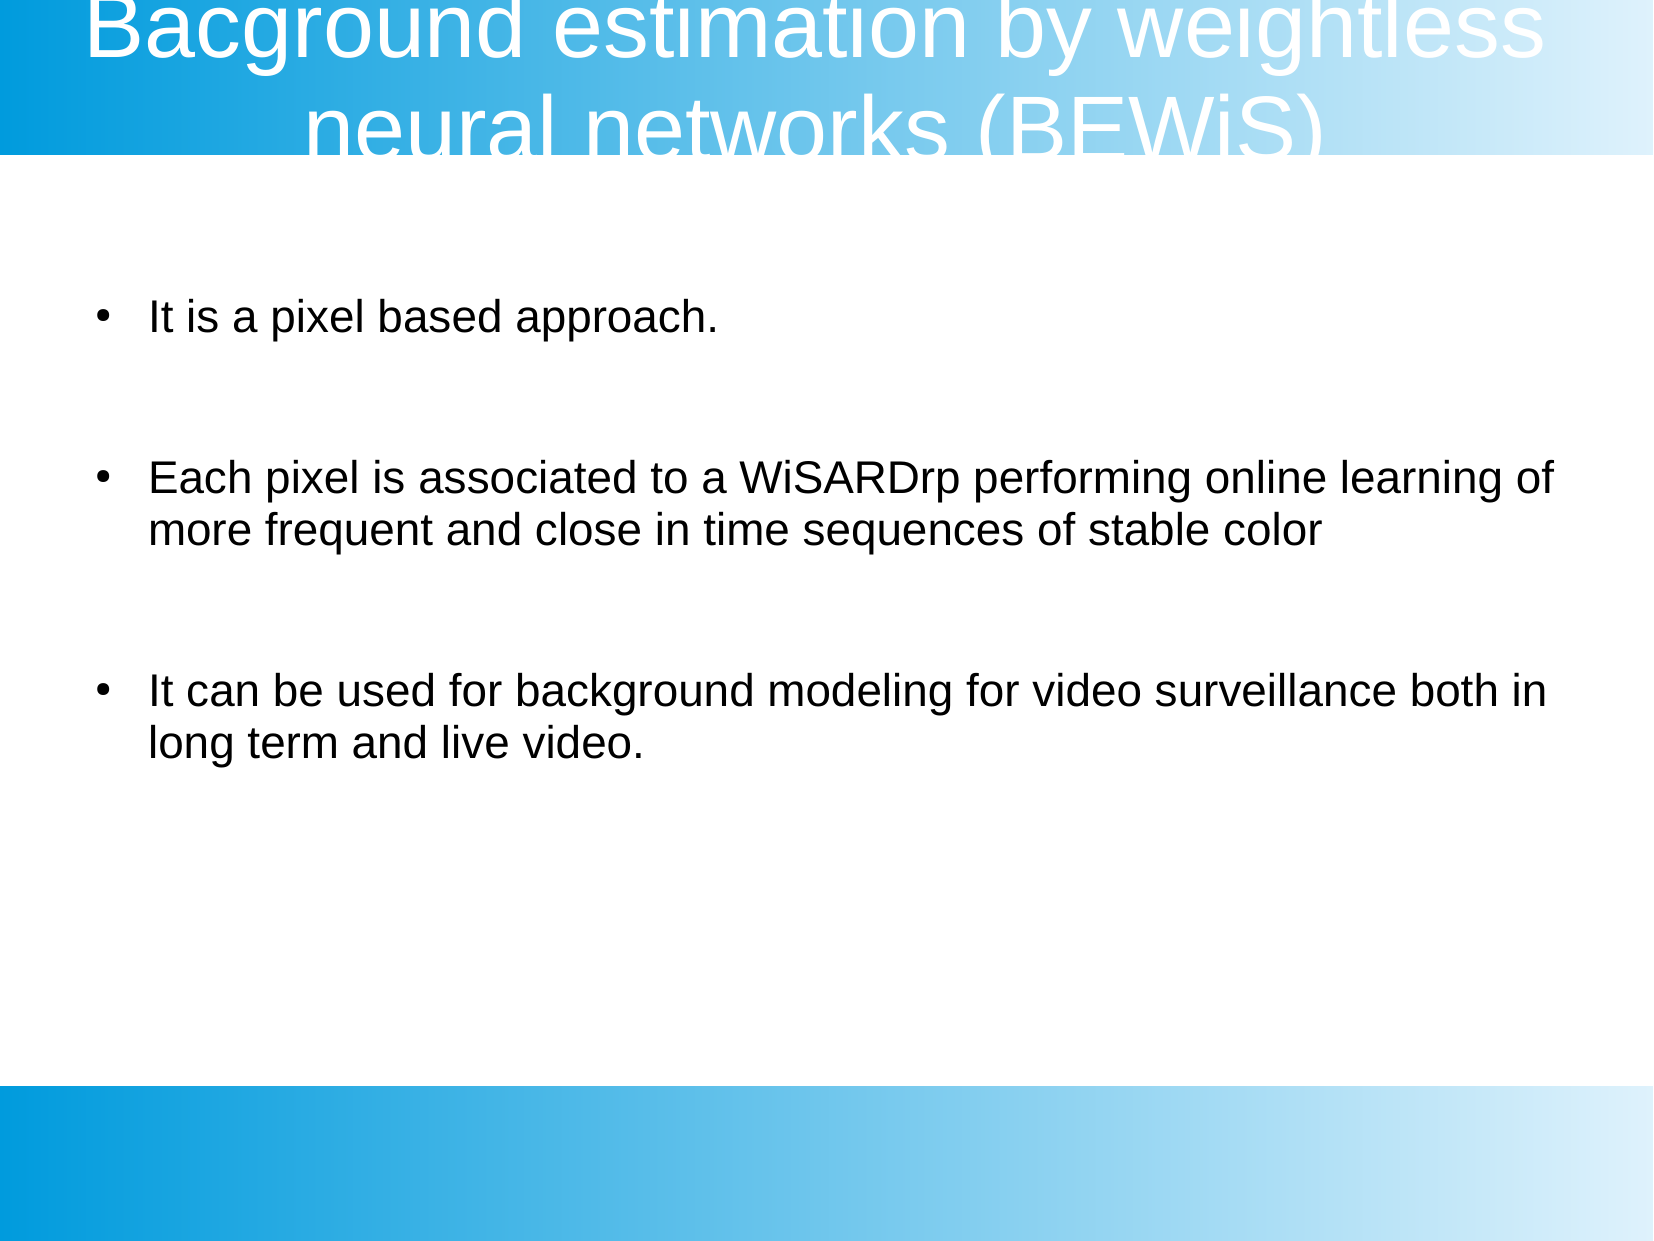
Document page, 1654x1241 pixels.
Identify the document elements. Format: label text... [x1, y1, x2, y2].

title Bacground estimation by weightless neural networks (BEWiS) [71, 0, 1561, 181]
list It is a pixel based approach. Each pixel is associated to a WiSARDrp performing online learning of more frequent and close in time sequences of stable color It can be used for background modeling for video surveillance both in long term and live video. [77, 210, 1566, 930]
